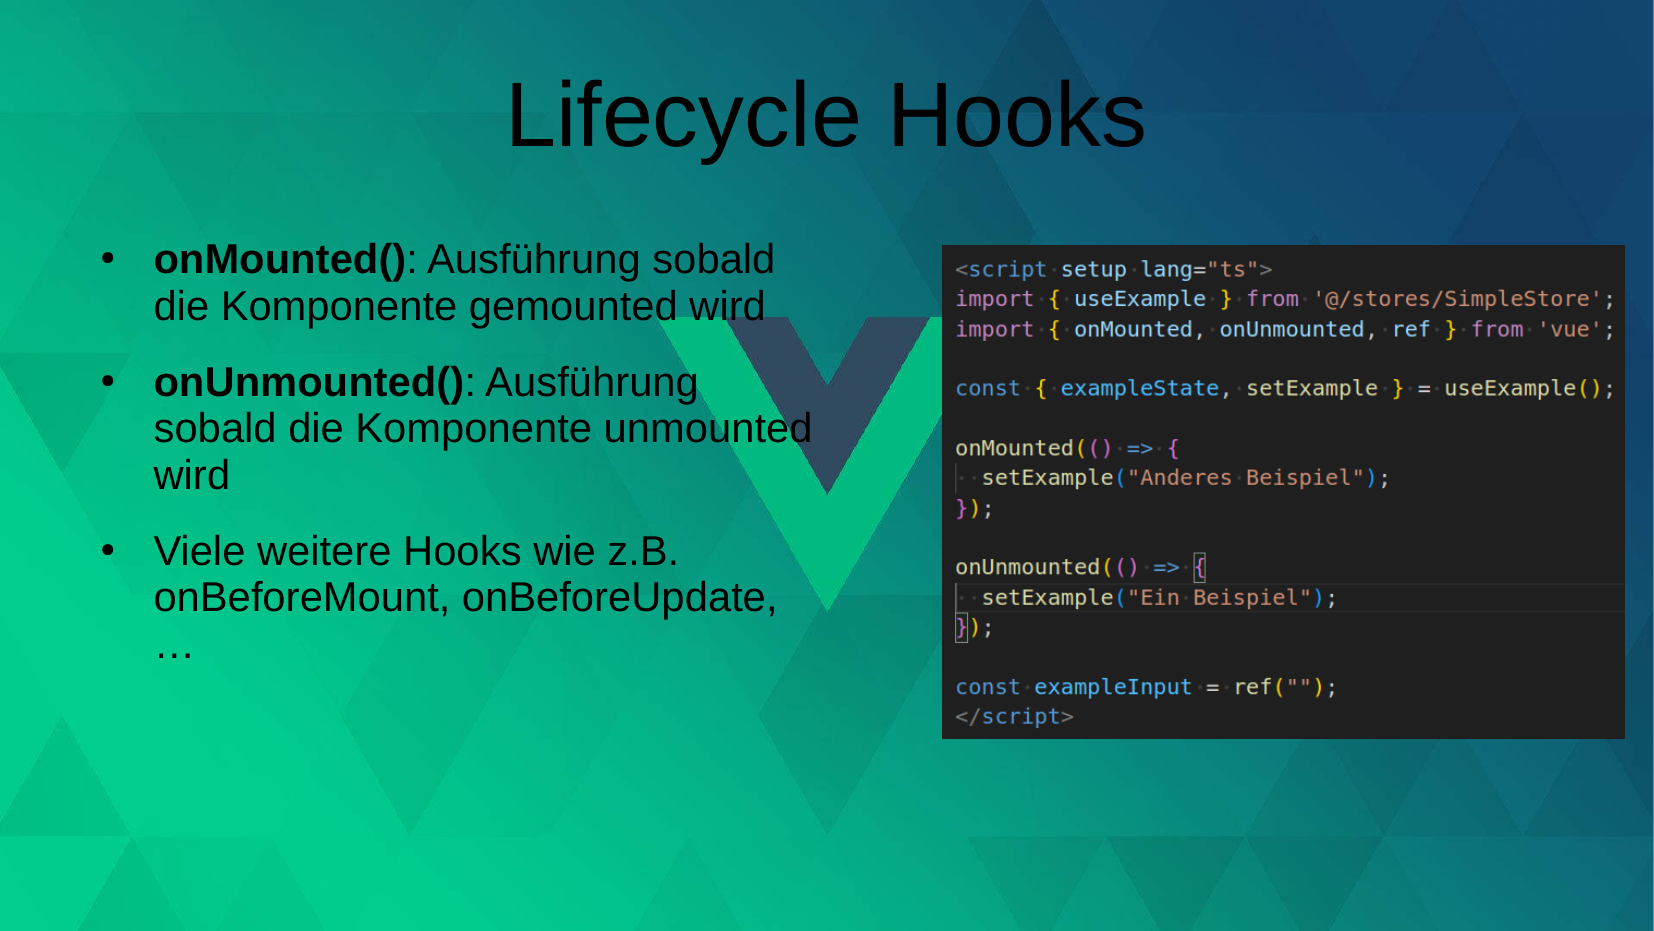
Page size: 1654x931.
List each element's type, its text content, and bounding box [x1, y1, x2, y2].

title Lifecycle Hooks [82, 37, 1571, 193]
picture [0, 0, 1654, 931]
list onMounted(): Ausführung sobald die Komponente gemounted wird onUnmounted(): Ausführung sobald die Komponente unmounted wird Viele weitere Hooks wie z.B. onBeforeMount, onBeforeUpdate, … [82, 236, 827, 776]
